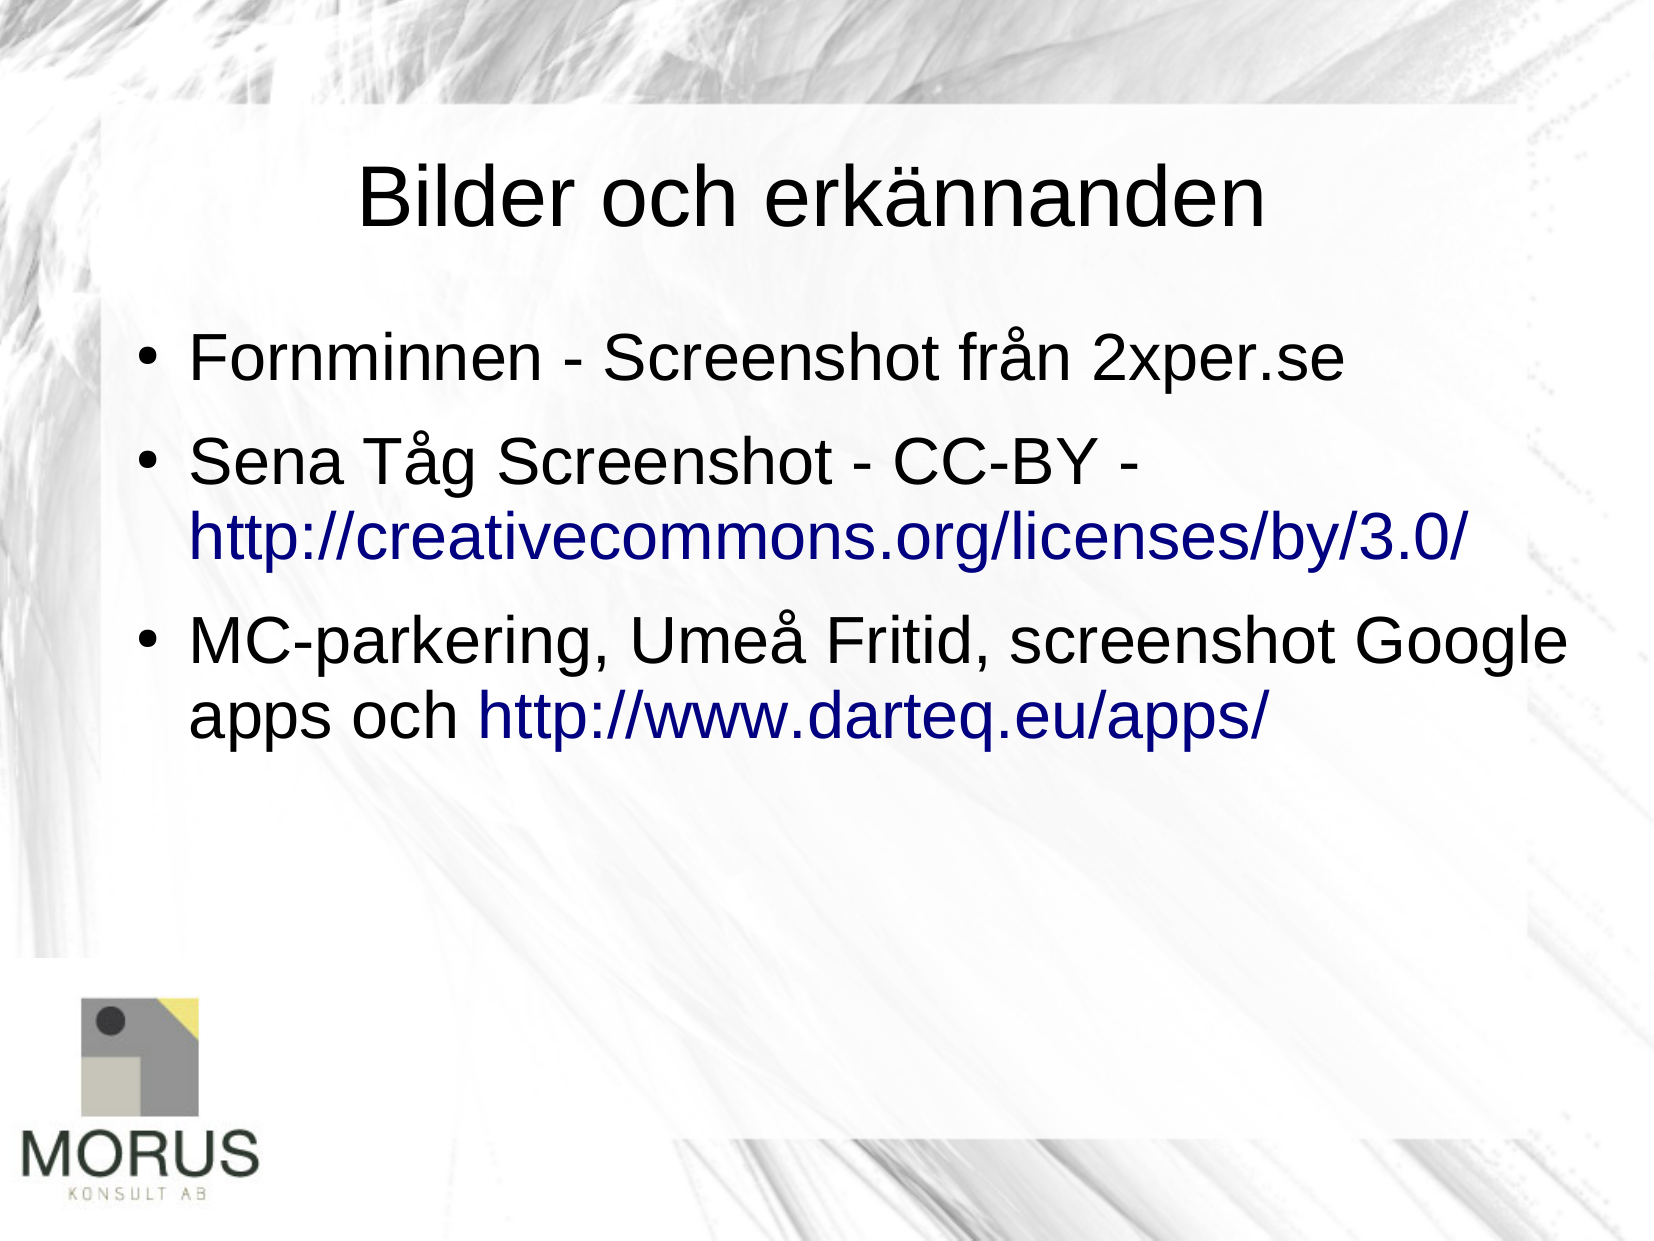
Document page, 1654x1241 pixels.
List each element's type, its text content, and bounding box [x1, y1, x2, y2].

list Fornminnen - Screenshot från 2xper.se Sena Tåg Screenshot - CC-BY - http://creativecommons.org/licenses/by/3.0/ MC-parkering, Umeå Fritid, screenshot Google apps och http://www.darteq.eu/apps/ [118, 319, 1571, 1040]
title Bilder och erkännanden [118, 112, 1506, 281]
picture [0, 0, 1654, 1241]
